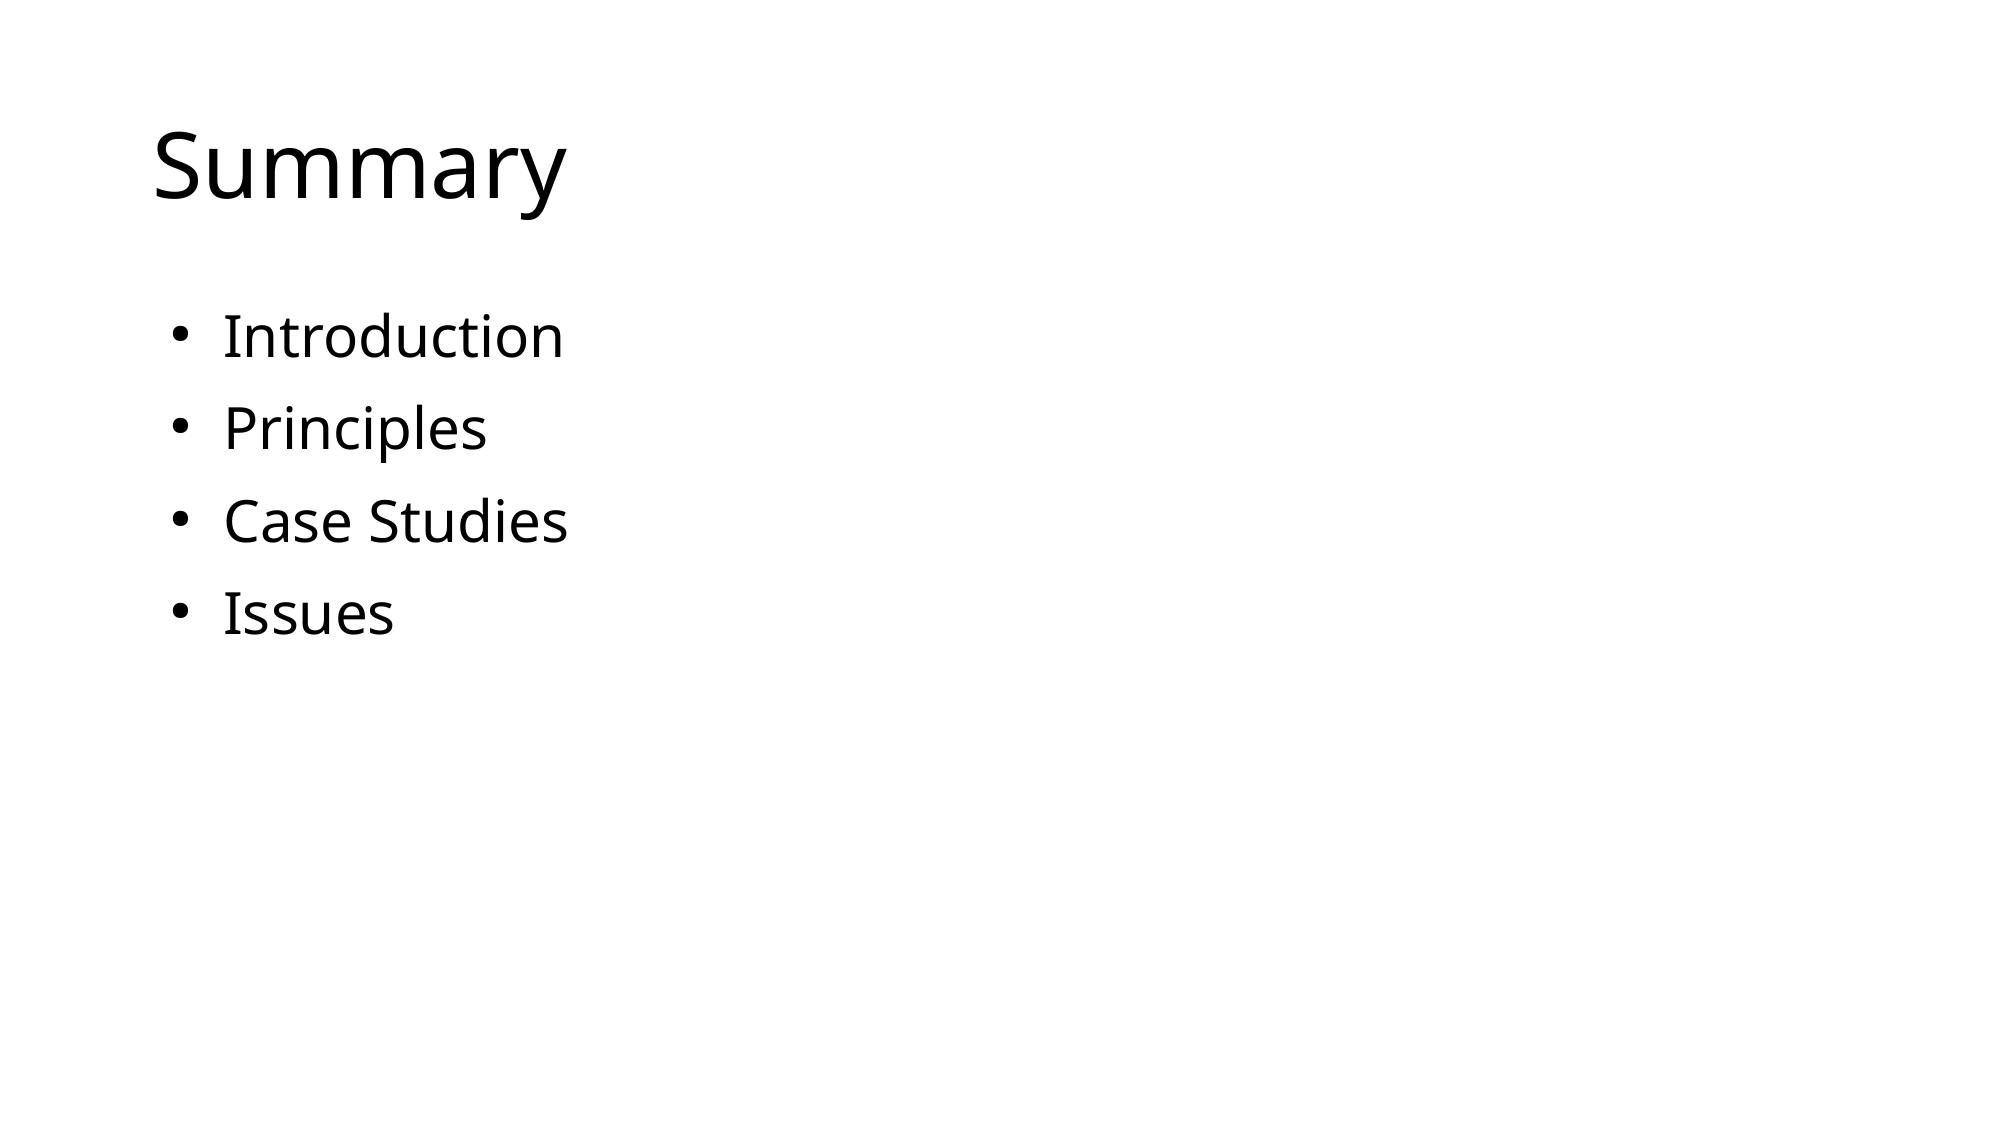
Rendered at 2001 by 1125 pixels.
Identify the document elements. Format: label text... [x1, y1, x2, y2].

title Summary [137, 59, 1863, 278]
list Introduction Principles Case Studies Issues [137, 299, 1863, 1014]
